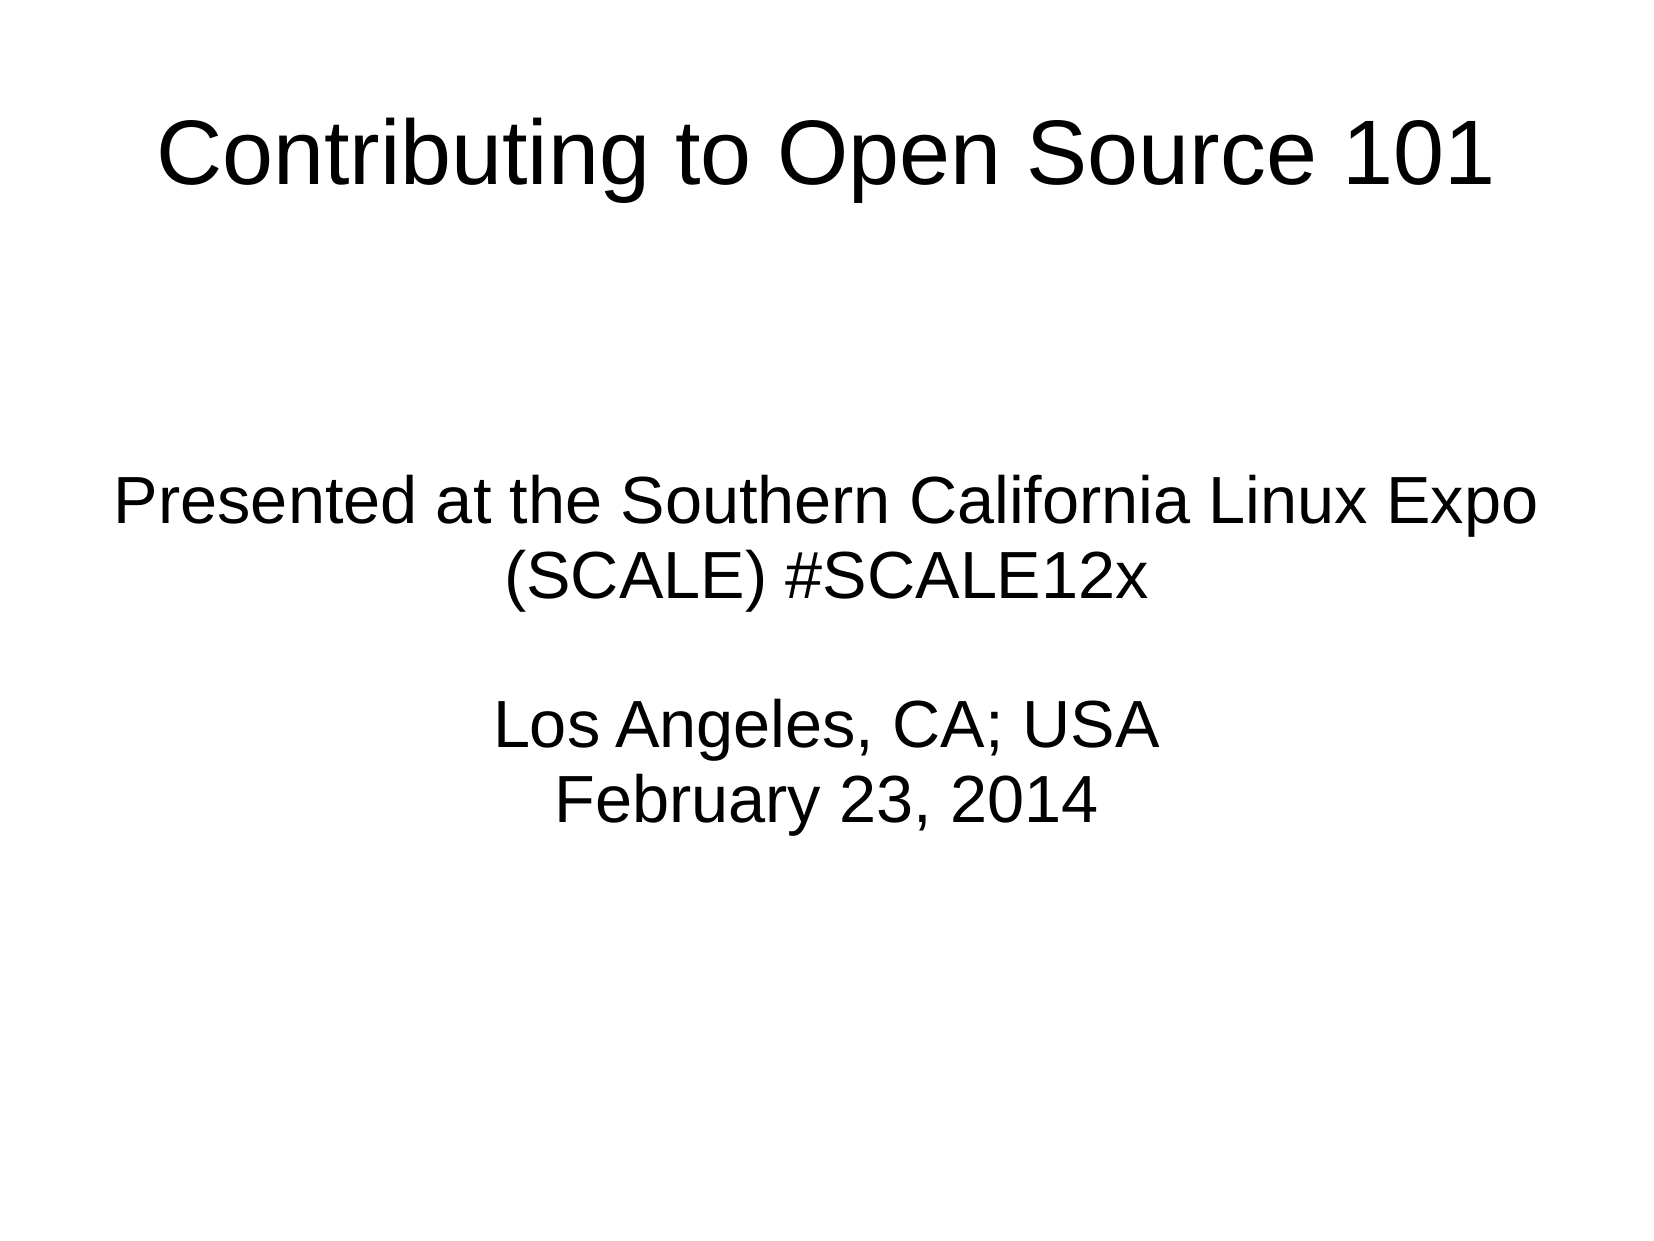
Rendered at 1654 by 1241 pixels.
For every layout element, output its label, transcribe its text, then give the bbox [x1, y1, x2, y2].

subtitle Presented at the Southern California Linux Expo (SCALE) #SCALE12x Los Angeles, CA; USA February 23, 2014 [82, 290, 1571, 1010]
title Contributing to Open Source 101 [82, 49, 1571, 257]
